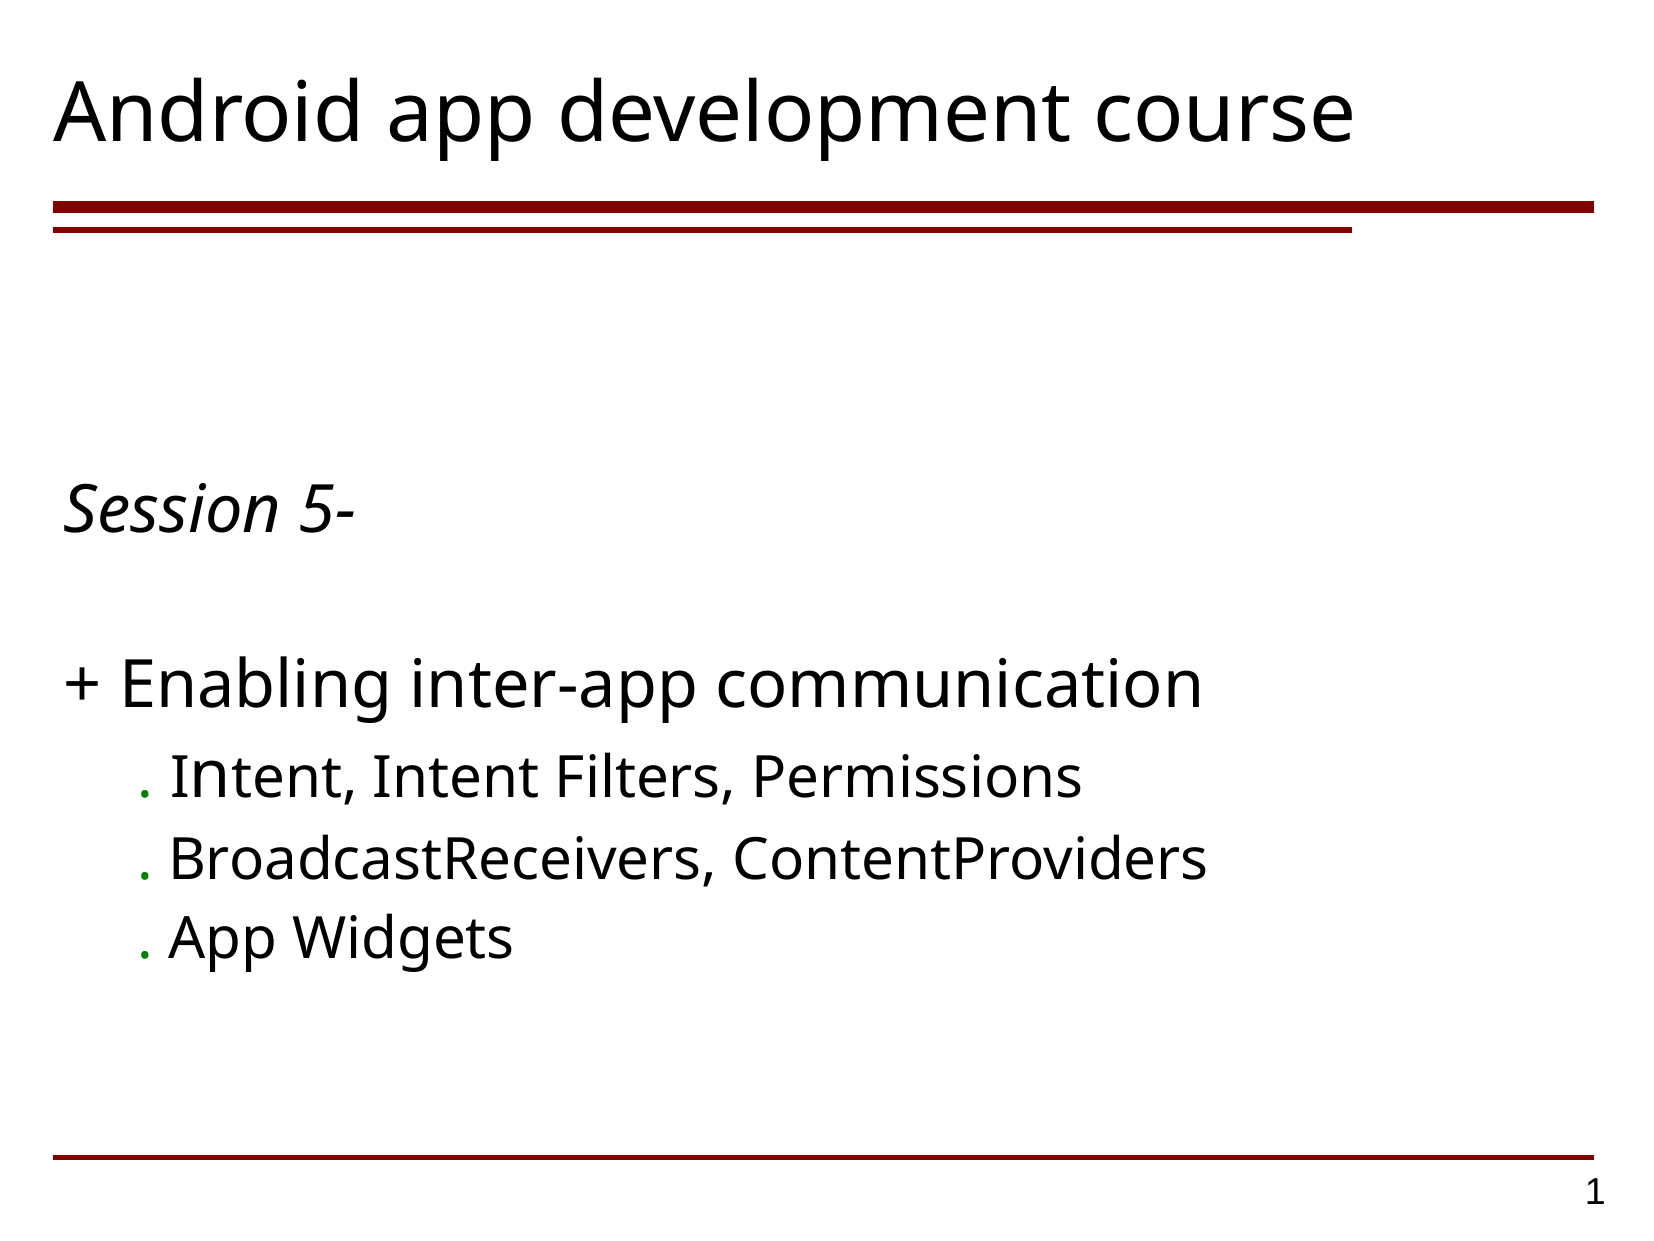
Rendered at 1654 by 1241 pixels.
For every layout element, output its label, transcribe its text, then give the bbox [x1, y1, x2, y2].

text_box Session 5- + Enabling inter-app communication . Intent, Intent Filters, Permissions . BroadcastReceivers, ContentProviders . App Widgets [49, 453, 1191, 977]
subtitle Android app development course [53, 48, 1542, 172]
text_box <número> [35, 1163, 1654, 1221]
